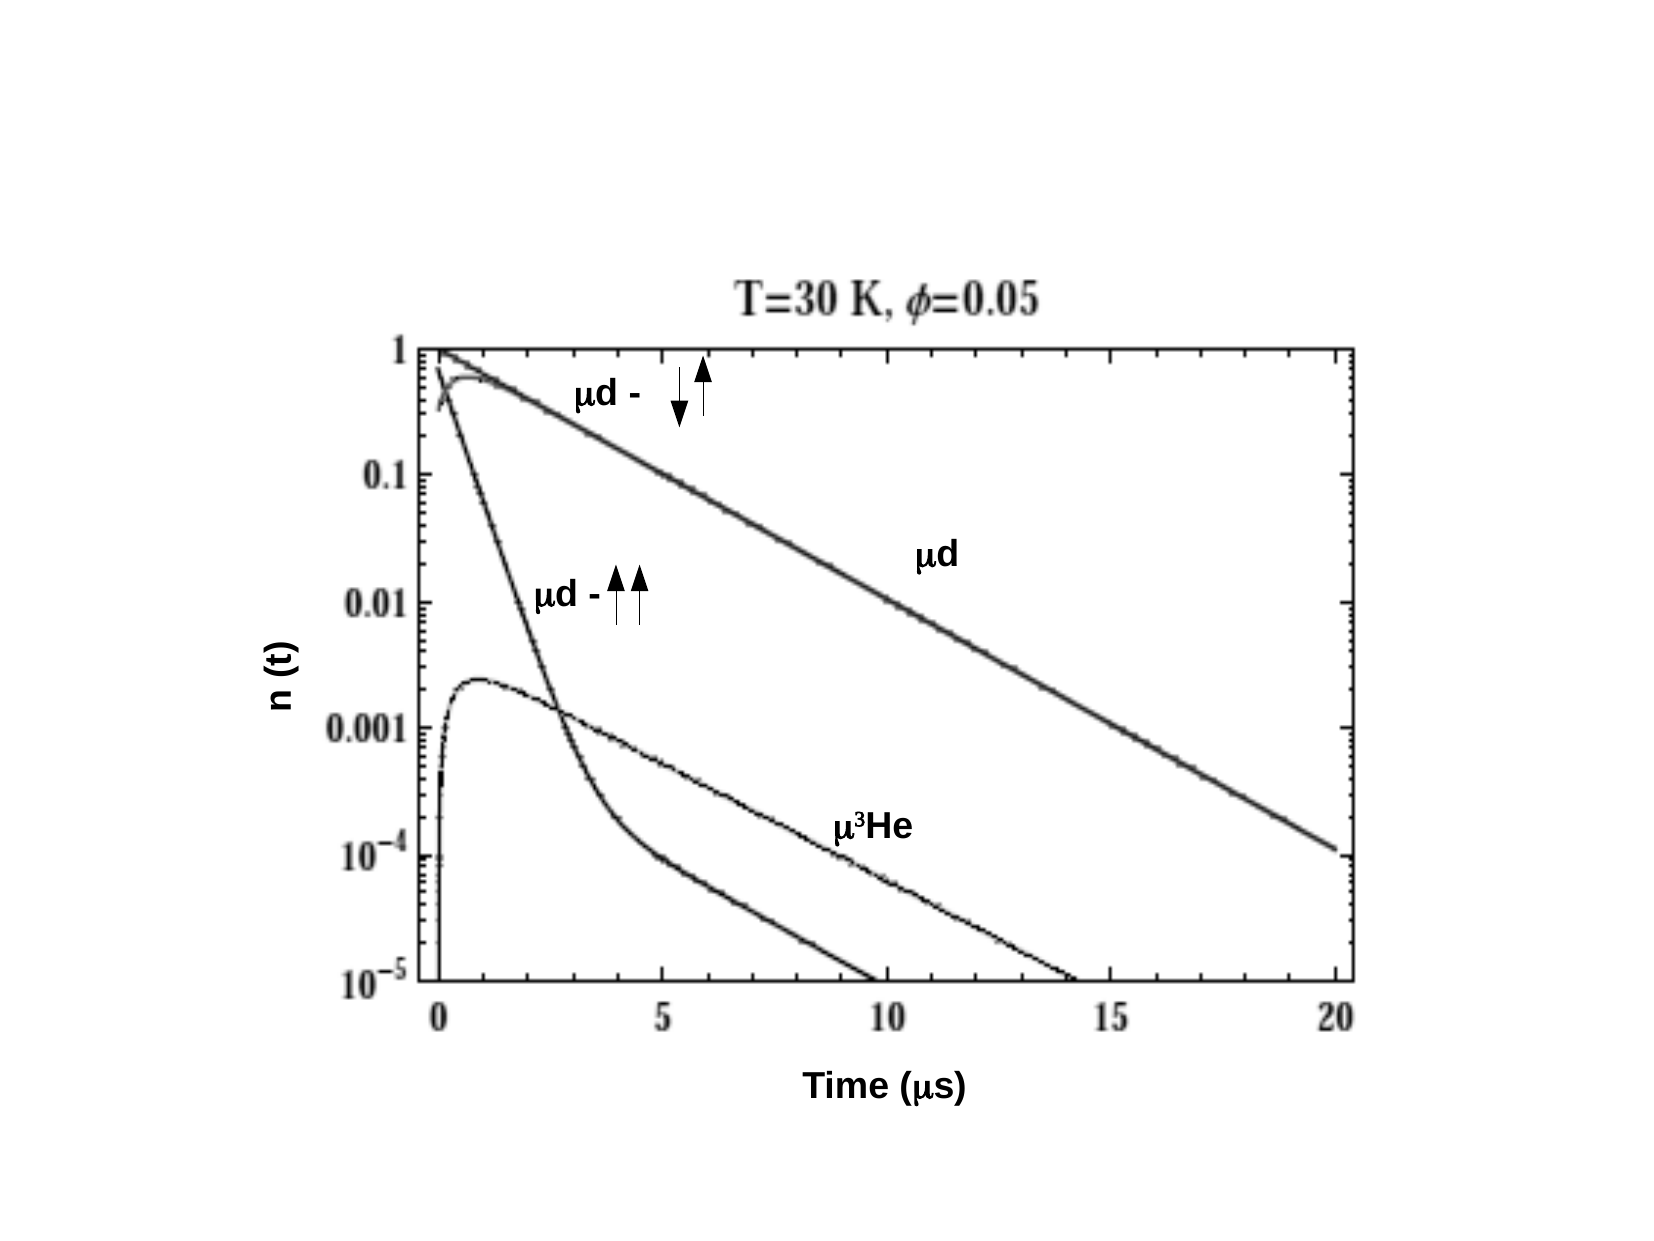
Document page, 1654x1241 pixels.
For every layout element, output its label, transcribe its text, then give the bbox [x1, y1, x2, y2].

text_box n (t) [249, 626, 307, 727]
text_box Time (ms) [787, 1056, 985, 1118]
picture [225, 262, 1426, 1126]
text_box md [900, 525, 988, 586]
text_box md - [558, 363, 670, 425]
text_box m3He [818, 796, 1031, 858]
text_box md - [519, 564, 651, 626]
